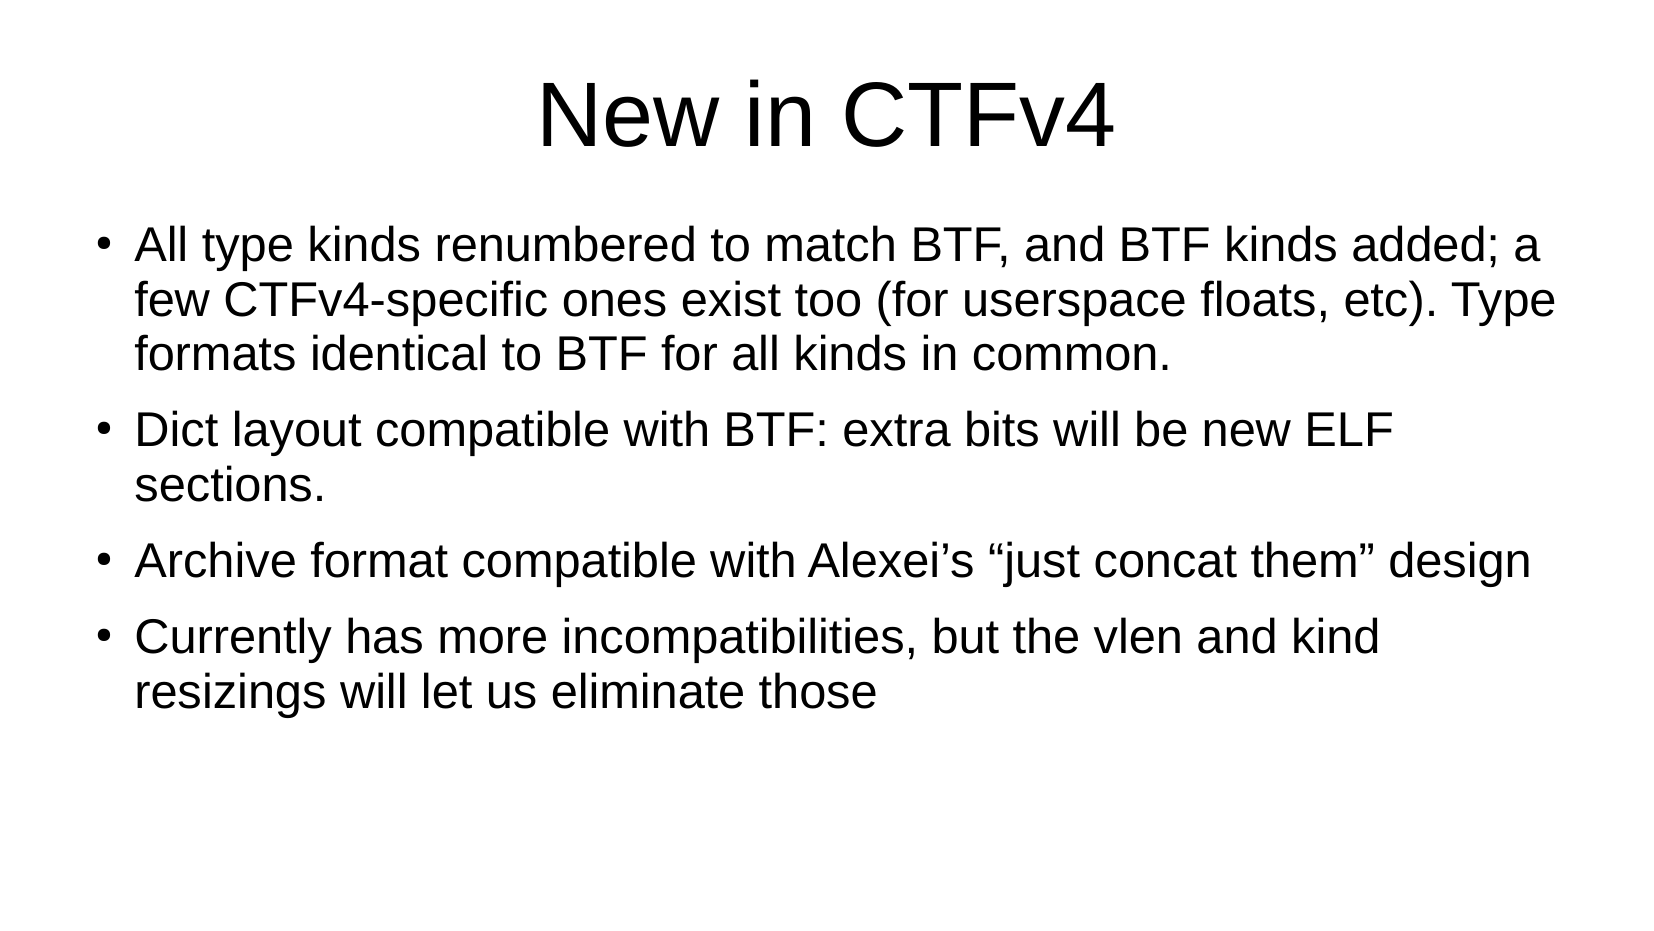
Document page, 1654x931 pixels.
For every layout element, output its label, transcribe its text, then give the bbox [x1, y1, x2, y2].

list All type kinds renumbered to match BTF, and BTF kinds added; a few CTFv4-specific ones exist too (for userspace floats, etc). Type formats identical to BTF for all kinds in common. Dict layout compatible with BTF: extra bits will be new ELF sections. Archive format compatible with Alexei’s “just concat them” design Currently has more incompatibilities, but the vlen and kind resizings will let us eliminate those [82, 217, 1571, 758]
title New in CTFv4 [82, 37, 1571, 193]
